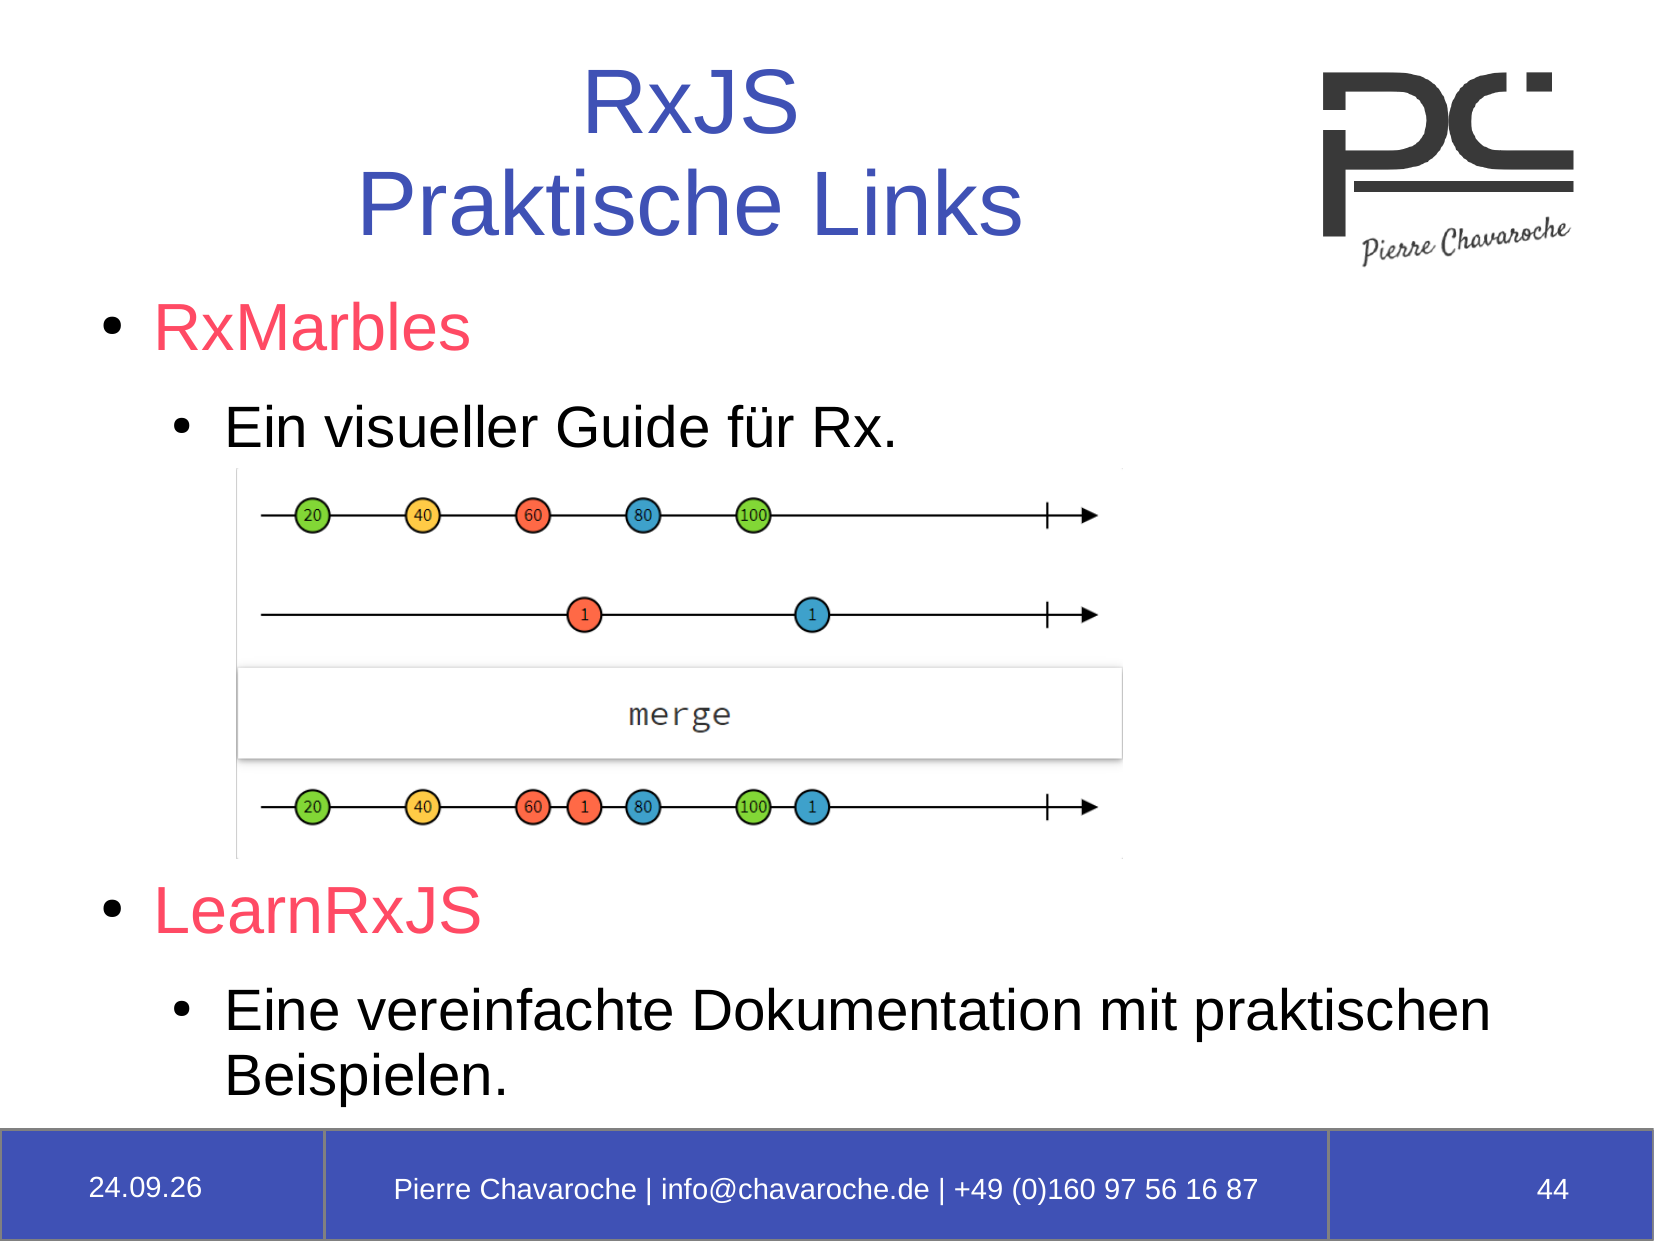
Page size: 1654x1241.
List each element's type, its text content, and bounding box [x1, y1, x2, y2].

picture [1307, 29, 1589, 311]
list RxMarbles Ein visueller Guide für Rx. LearnRxJS Eine vereinfachte Dokumentation mit praktischen Beispielen. [82, 290, 1571, 1109]
picture [236, 468, 1123, 859]
title RxJS Praktische Links [82, 49, 1300, 257]
